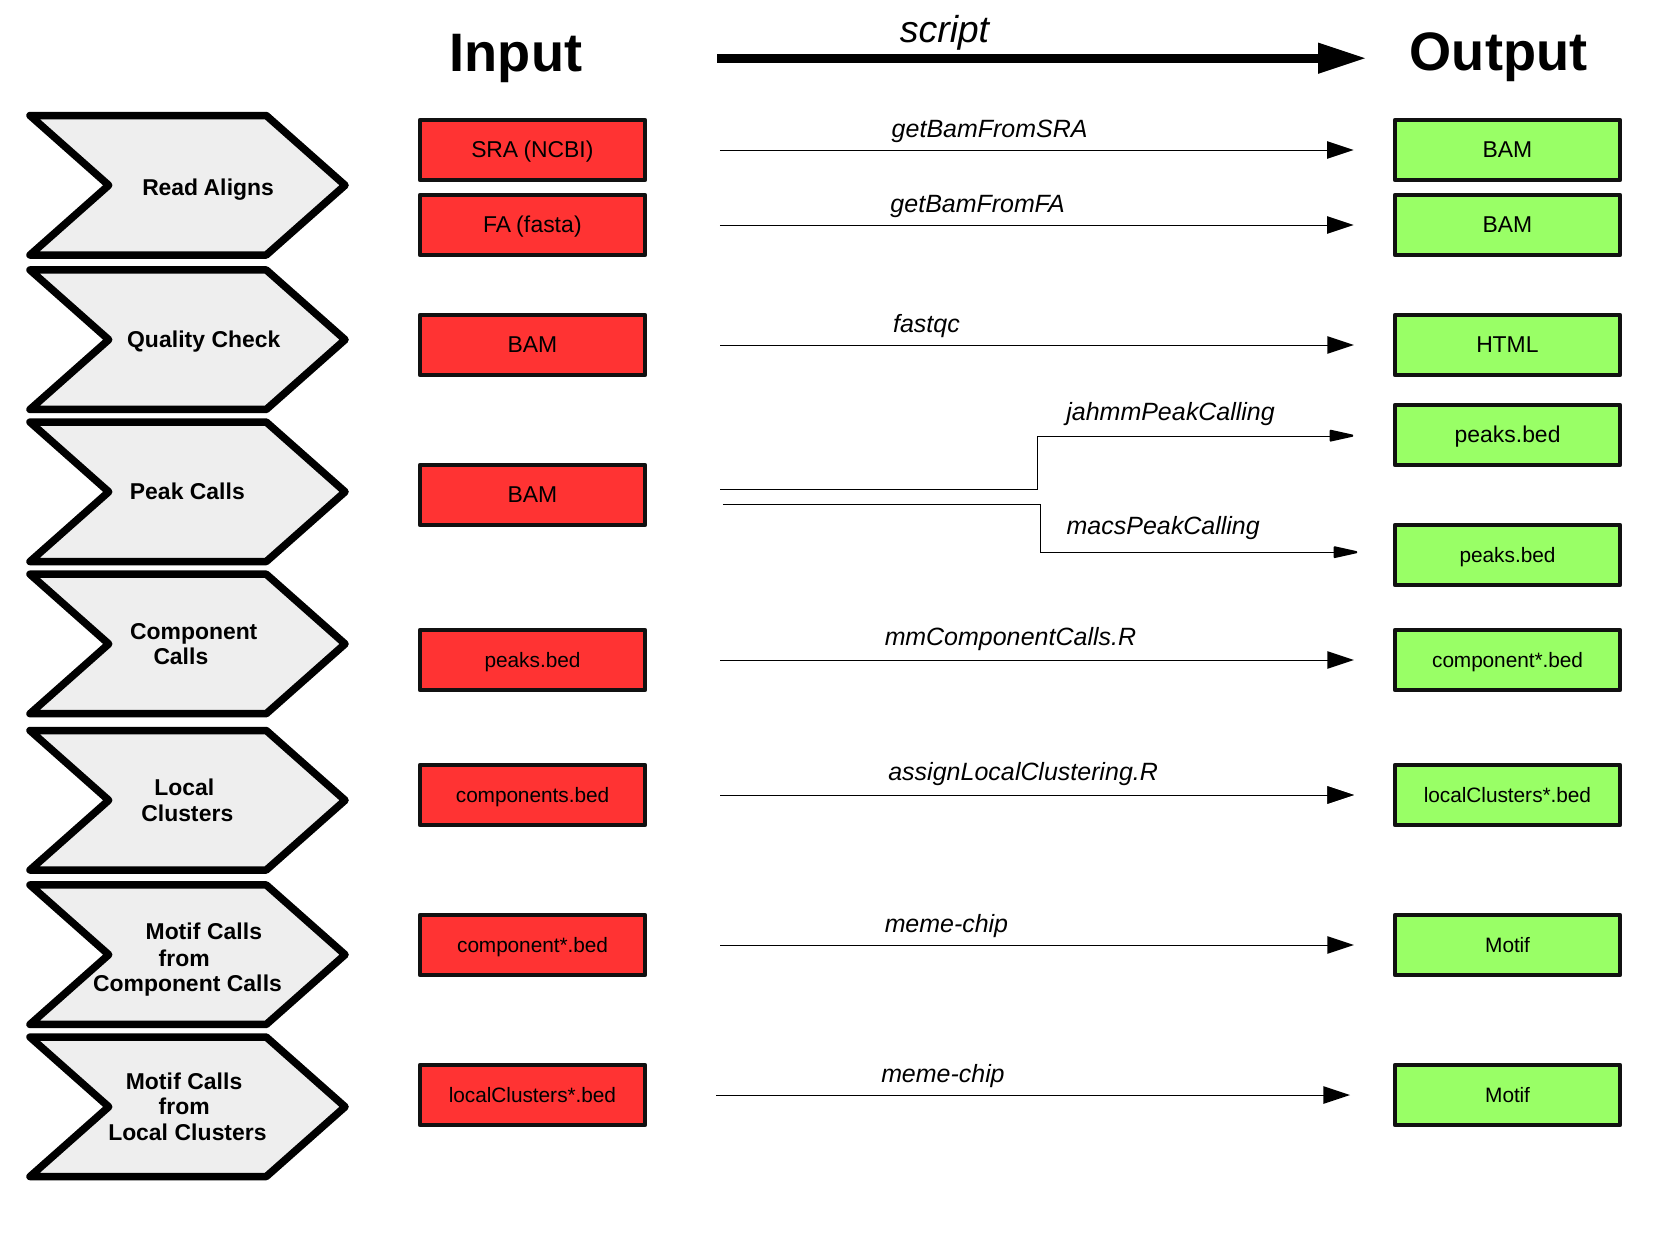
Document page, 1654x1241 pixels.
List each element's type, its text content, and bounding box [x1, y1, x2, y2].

text_box meme-chip [866, 1051, 1021, 1096]
text_box BAM [1395, 195, 1621, 256]
text_box macsPeakCalling [1051, 504, 1276, 548]
text_box Output [1395, 14, 1603, 91]
text_box fastqc [878, 301, 976, 346]
text_box peaks.bed [1395, 405, 1621, 466]
text_box SRA (NCBI) [420, 120, 646, 181]
text_box getBamFromSRA [876, 106, 1103, 151]
text_box assignLocalClustering.R [873, 750, 1174, 794]
text_box FA (fasta) [420, 195, 646, 256]
text_box Component Calls [30, 574, 346, 714]
text_box BAM [1395, 120, 1621, 181]
text_box getBamFromFA [875, 181, 1081, 226]
text_box Quality Check [30, 269, 346, 410]
text_box meme-chip [870, 901, 1024, 946]
text_box BAM [420, 315, 646, 376]
text_box Input [435, 15, 598, 91]
text_box Local Clusters [30, 730, 346, 871]
text_box Motif Calls from Local Clusters [30, 1037, 346, 1177]
text_box Motif [1395, 915, 1621, 976]
text_box component*.bed [420, 915, 646, 976]
text_box peaks.bed [420, 630, 646, 691]
text_box jahmmPeakCalling [1051, 390, 1291, 434]
text_box Peak Calls [30, 422, 346, 562]
text_box peaks.bed [1395, 525, 1621, 586]
text_box Motif Calls from Component Calls [30, 884, 346, 1025]
text_box HTML [1395, 315, 1621, 376]
text_box BAM [420, 465, 646, 526]
text_box localClusters*.bed [1395, 765, 1621, 826]
text_box component*.bed [1395, 630, 1621, 691]
text_box components.bed [420, 765, 646, 826]
text_box localClusters*.bed [420, 1065, 646, 1126]
text_box Read Aligns [30, 115, 346, 256]
text_box script [885, 1, 1005, 59]
text_box Motif [1395, 1065, 1621, 1126]
text_box mmComponentCalls.R [870, 615, 1152, 659]
